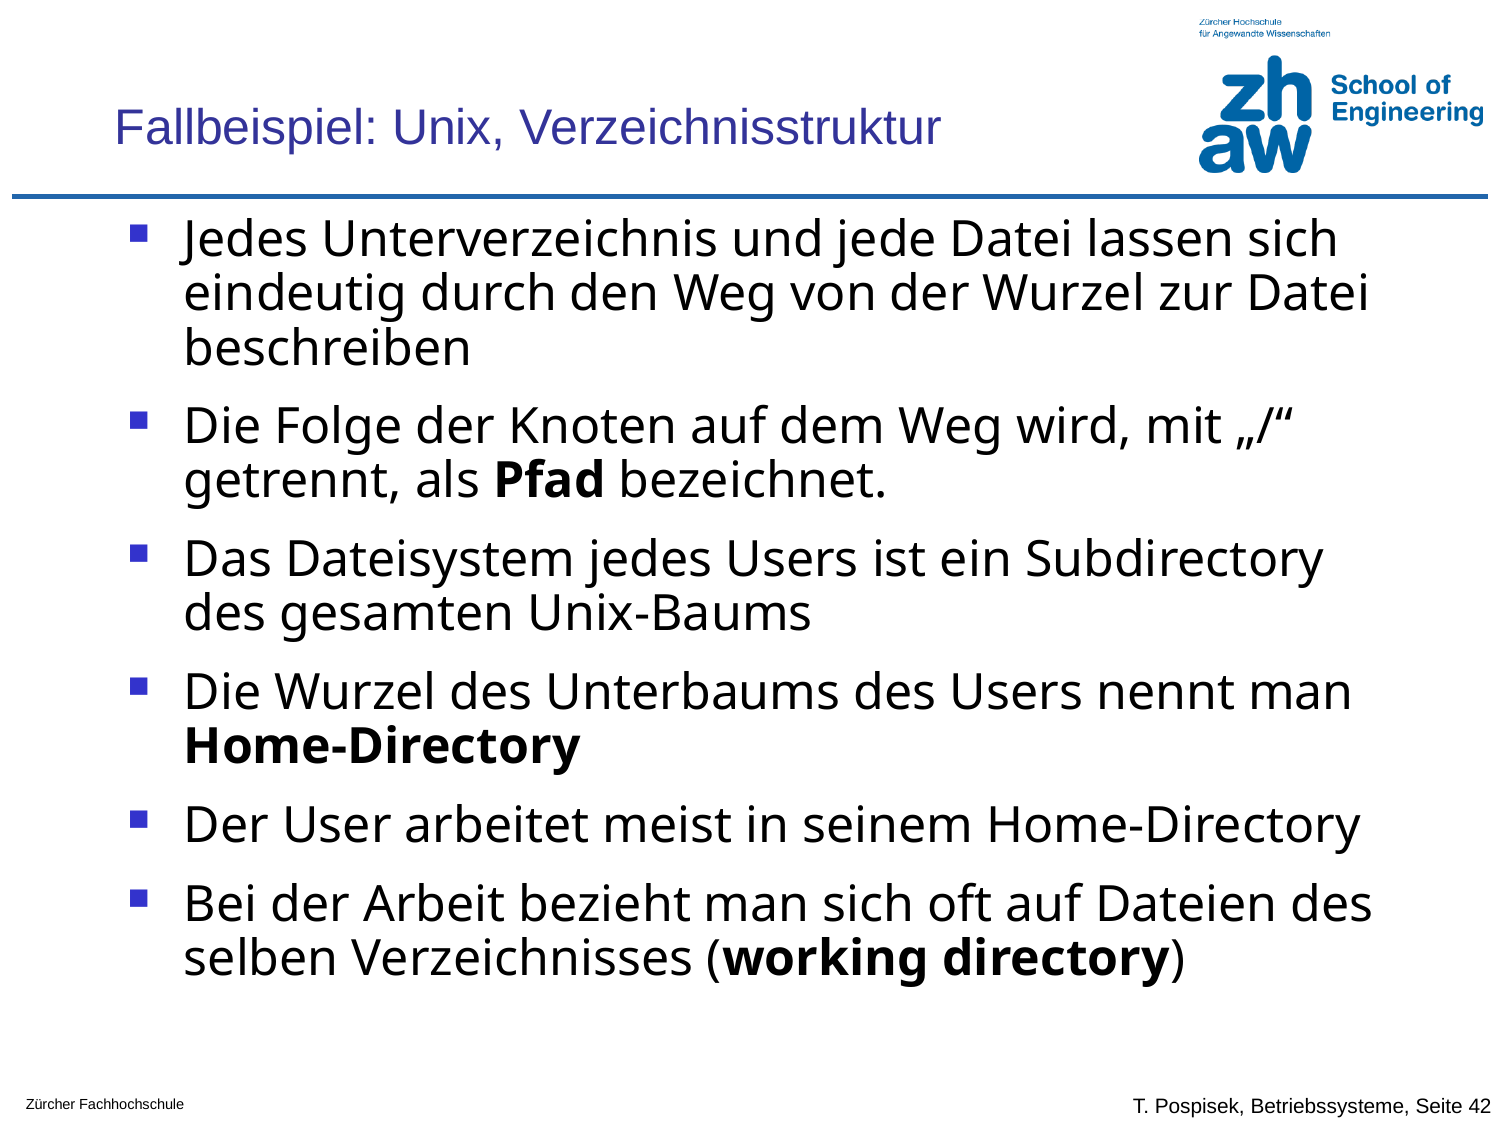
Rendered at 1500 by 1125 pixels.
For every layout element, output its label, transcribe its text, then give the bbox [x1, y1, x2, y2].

title Fallbeispiel: Unix, Verzeichnisstruktur [99, 50, 1379, 163]
list Jedes Unterverzeichnis und jede Datei lassen sich eindeutig durch den Weg von der Wurzel zur Datei beschreiben Die Folge der Knoten auf dem Weg wird, mit „/“ getrennt, als Pfad bezeichnet. Das Dateisystem jedes Users ist ein Subdirectory des gesamten Unix-Baums Die Wurzel des Unterbaums des Users nennt man Home-Directory Der User arbeitet meist in seinem Home-Directory Bei der Arbeit bezieht man sich oft auf Dateien des selben Verzeichnisses (working directory) [112, 206, 1417, 913]
picture [1199, 19, 1483, 173]
